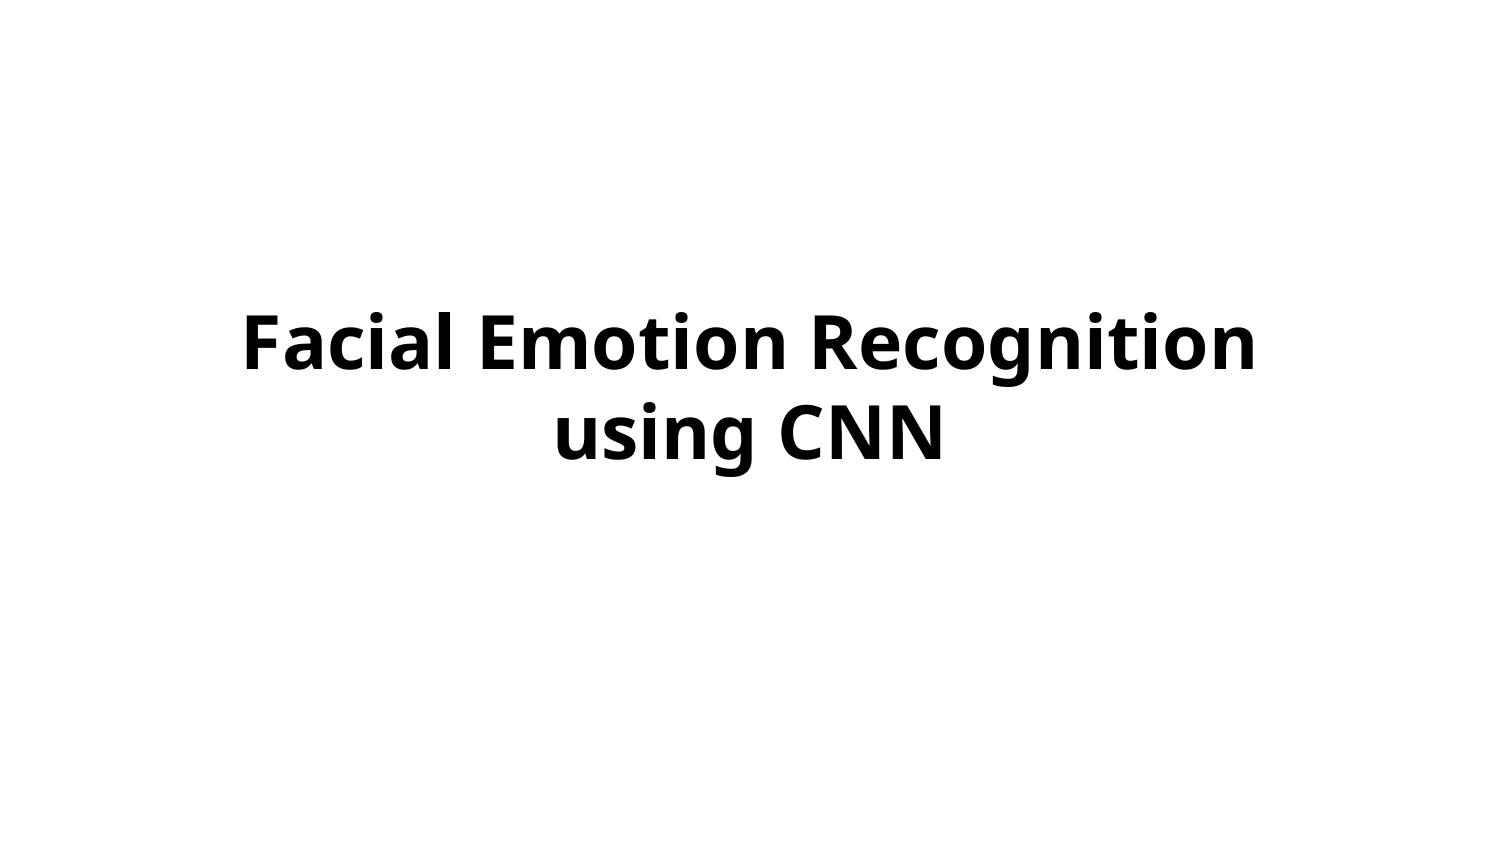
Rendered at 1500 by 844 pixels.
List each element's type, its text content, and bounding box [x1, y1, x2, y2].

title Facial Emotion Recognition using CNN [125, 314, 1375, 455]
